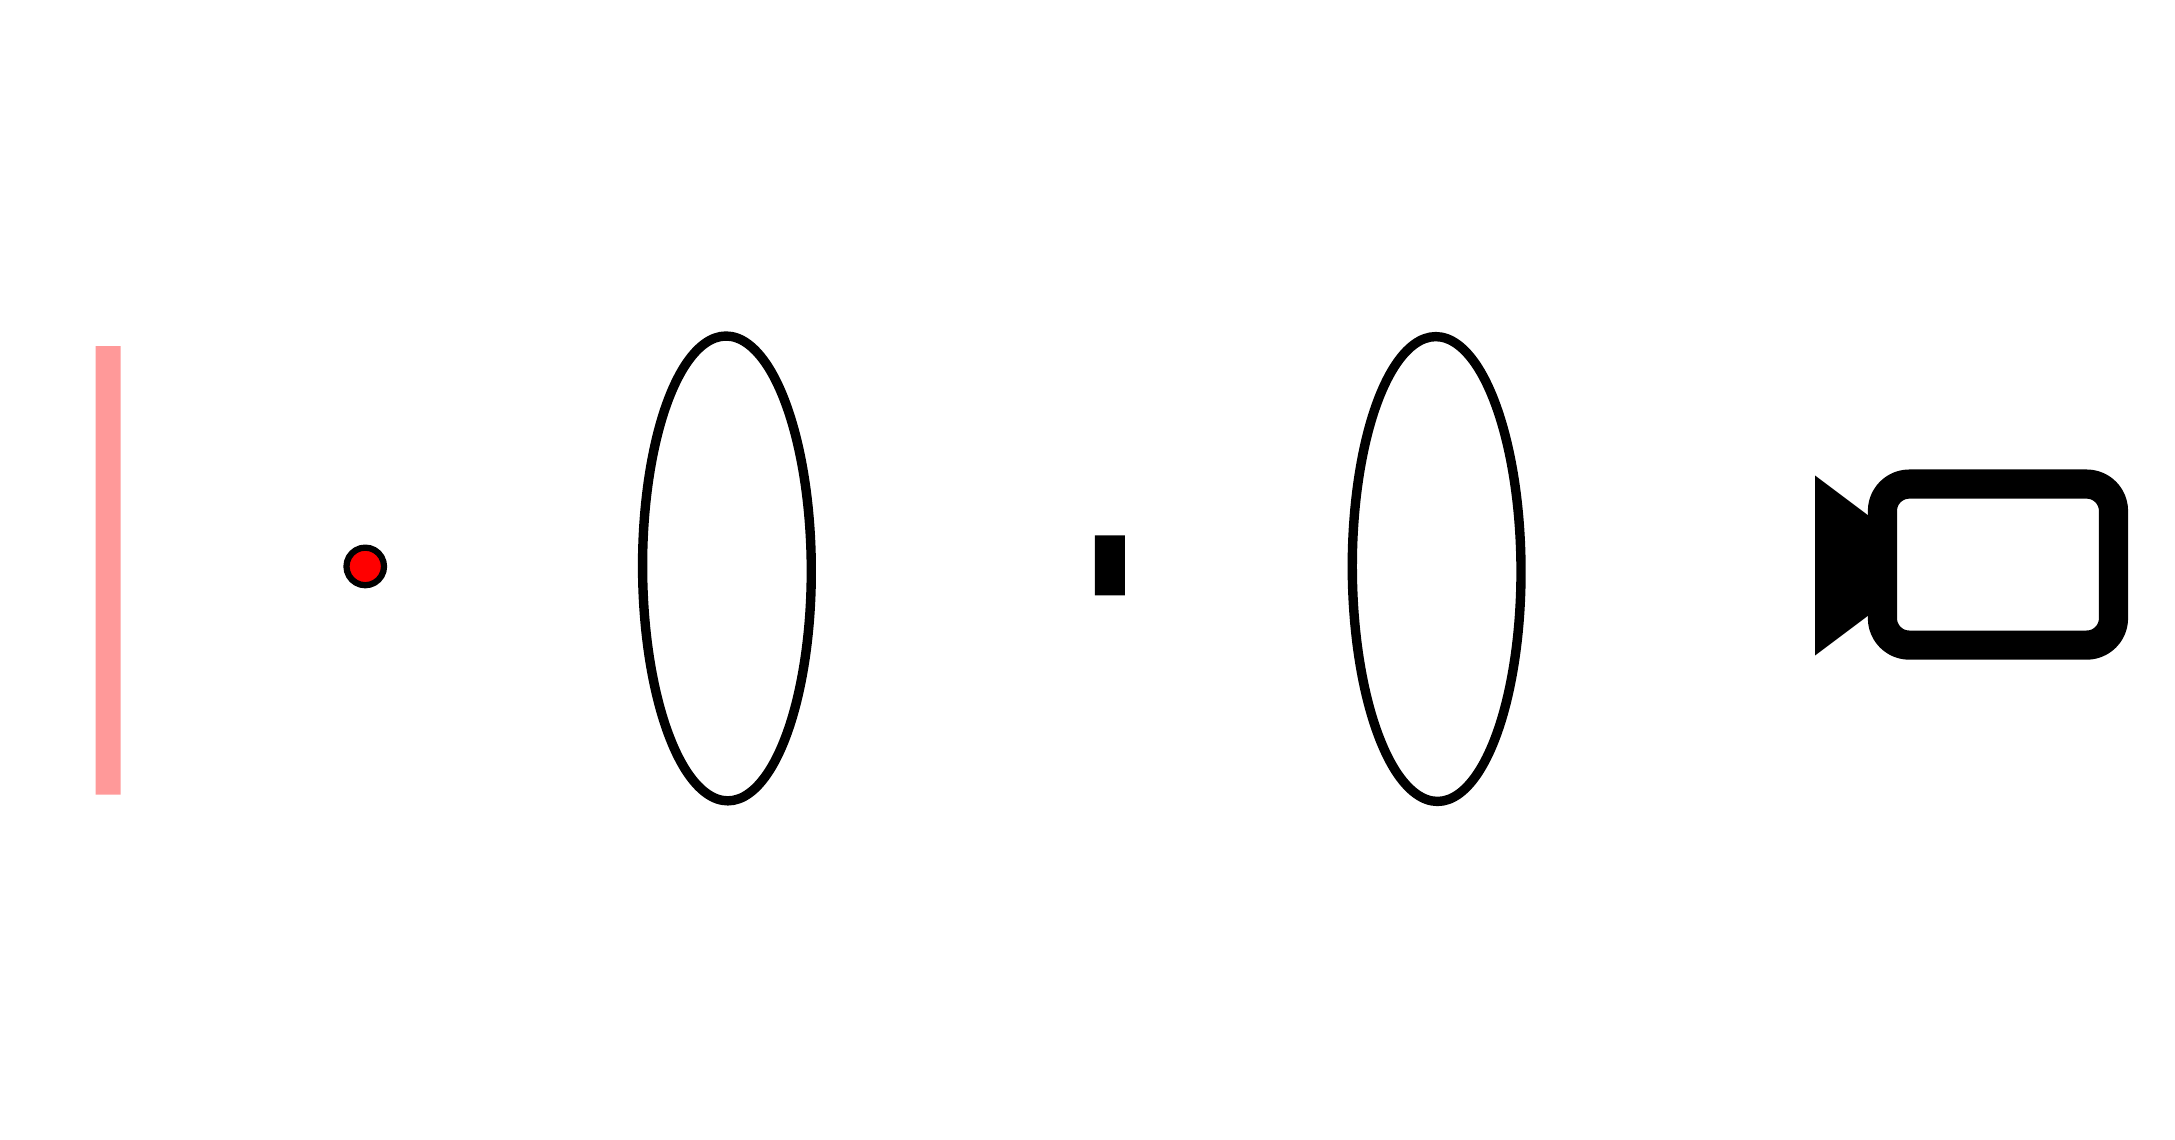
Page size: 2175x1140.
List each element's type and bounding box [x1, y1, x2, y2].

text_box [1352, 336, 1522, 802]
text_box [1882, 484, 2114, 646]
text_box [346, 547, 385, 586]
text_box [642, 336, 812, 801]
text_box [1094, 535, 1125, 596]
text_box [1815, 475, 1876, 656]
